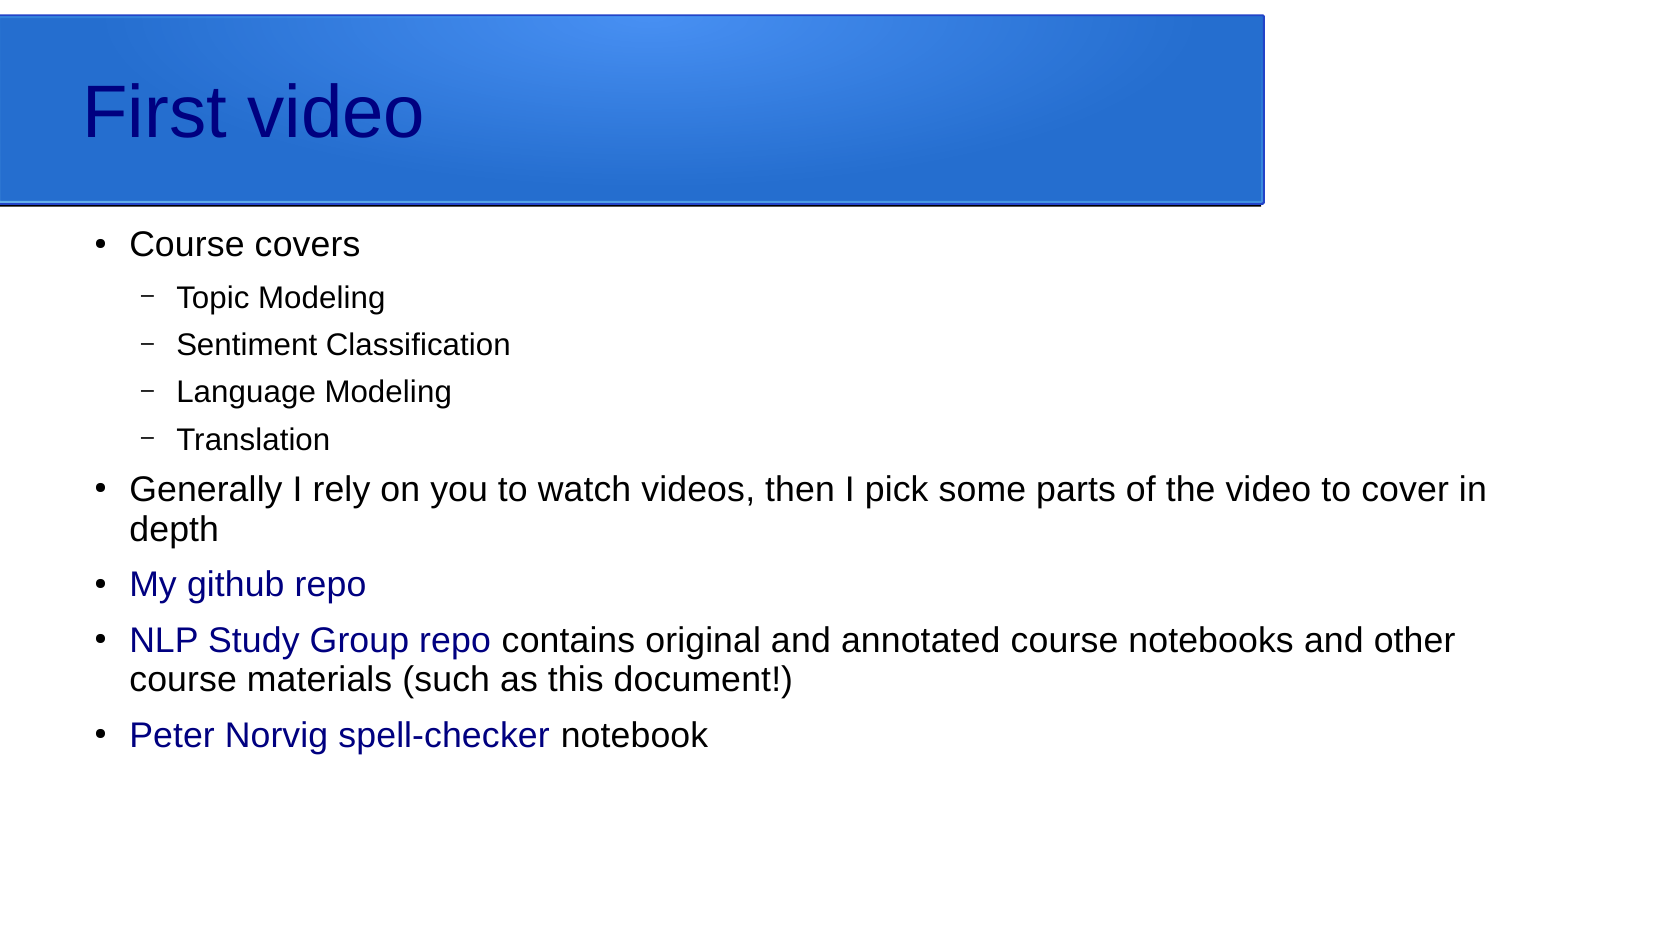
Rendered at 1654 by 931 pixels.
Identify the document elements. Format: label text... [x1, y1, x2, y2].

title First video [82, 35, 1235, 189]
list Course covers Topic Modeling Sentiment Classification Language Modeling Translation Generally I rely on you to watch videos, then I pick some parts of the video to cover in depth My github repo NLP Study Group repo contains original and annotated course notebooks and other course materials (such as this document!) Peter Norvig spell-checker notebook [82, 224, 1571, 764]
